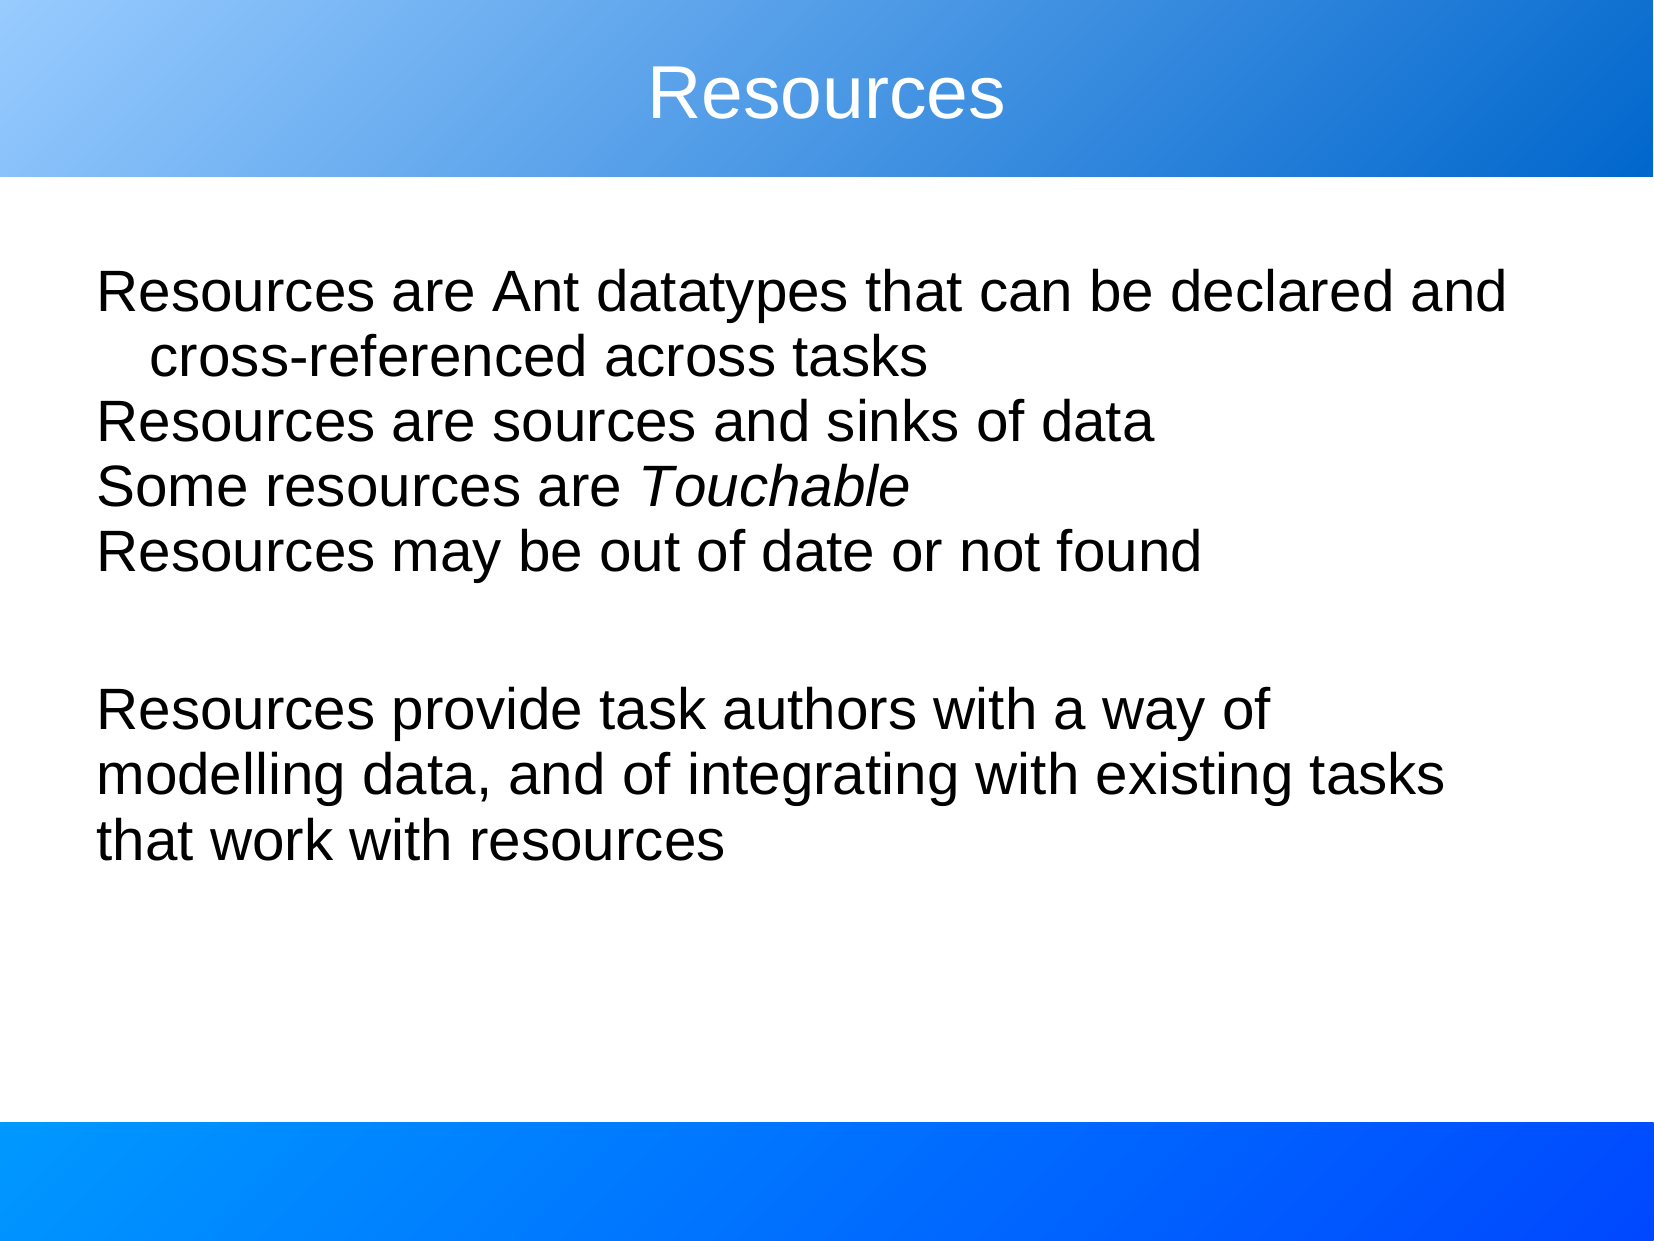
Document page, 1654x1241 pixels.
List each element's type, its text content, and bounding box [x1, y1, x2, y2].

text_box Resources provide task authors with a way of modelling data, and of integrating with existing tasks that work with resources [89, 677, 1513, 1037]
list Resources are Ant datatypes that can be declared and cross-referenced across tasks Resources are sources and sinks of data Some resources are Touchable Resources may be out of date or not found [78, 258, 1568, 713]
title Resources [82, 22, 1571, 163]
